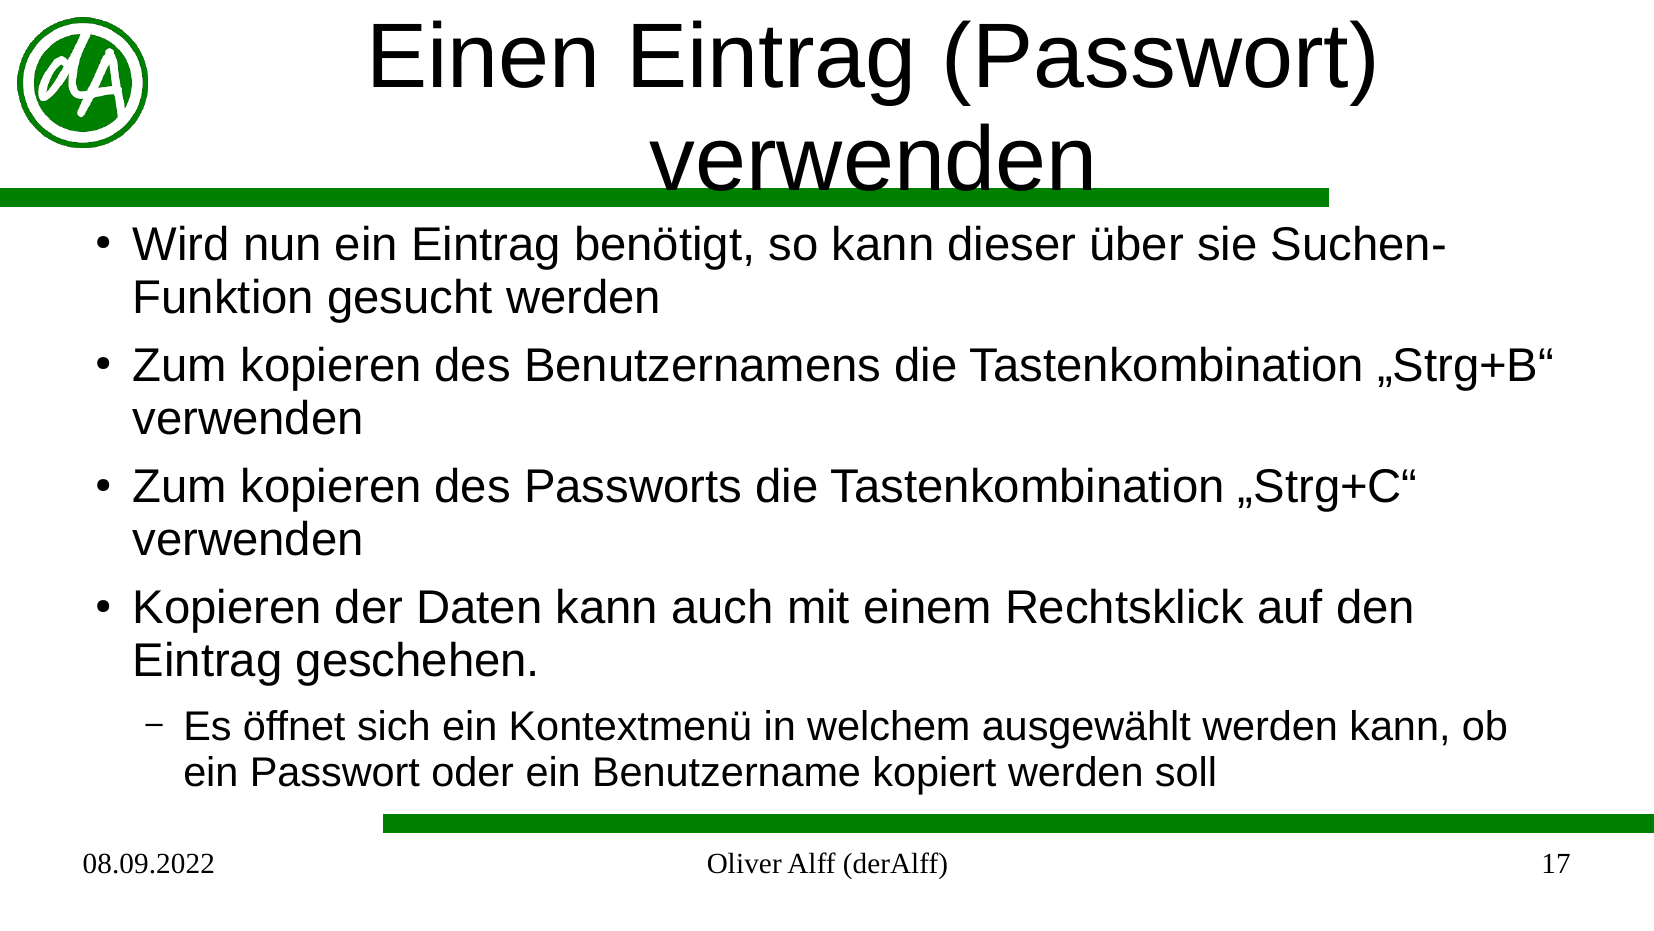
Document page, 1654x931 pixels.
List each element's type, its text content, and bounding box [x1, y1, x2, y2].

title Einen Eintrag (Passwort) verwenden [177, 4, 1571, 210]
list Wird nun ein Eintrag benötigt, so kann dieser über sie Suchen-Funktion gesucht werden Zum kopieren des Benutzernamens die Tastenkombination „Strg+B“ verwenden Zum kopieren des Passworts die Tastenkombination „Strg+C“ verwenden Kopieren der Daten kann auch mit einem Rechtsklick auf den Eintrag geschehen. Es öffnet sich ein Kontextmenü in welchem ausgewählt werden kann, ob ein Passwort oder ein Benutzername kopiert werden soll [82, 217, 1571, 798]
picture [17, 17, 148, 148]
